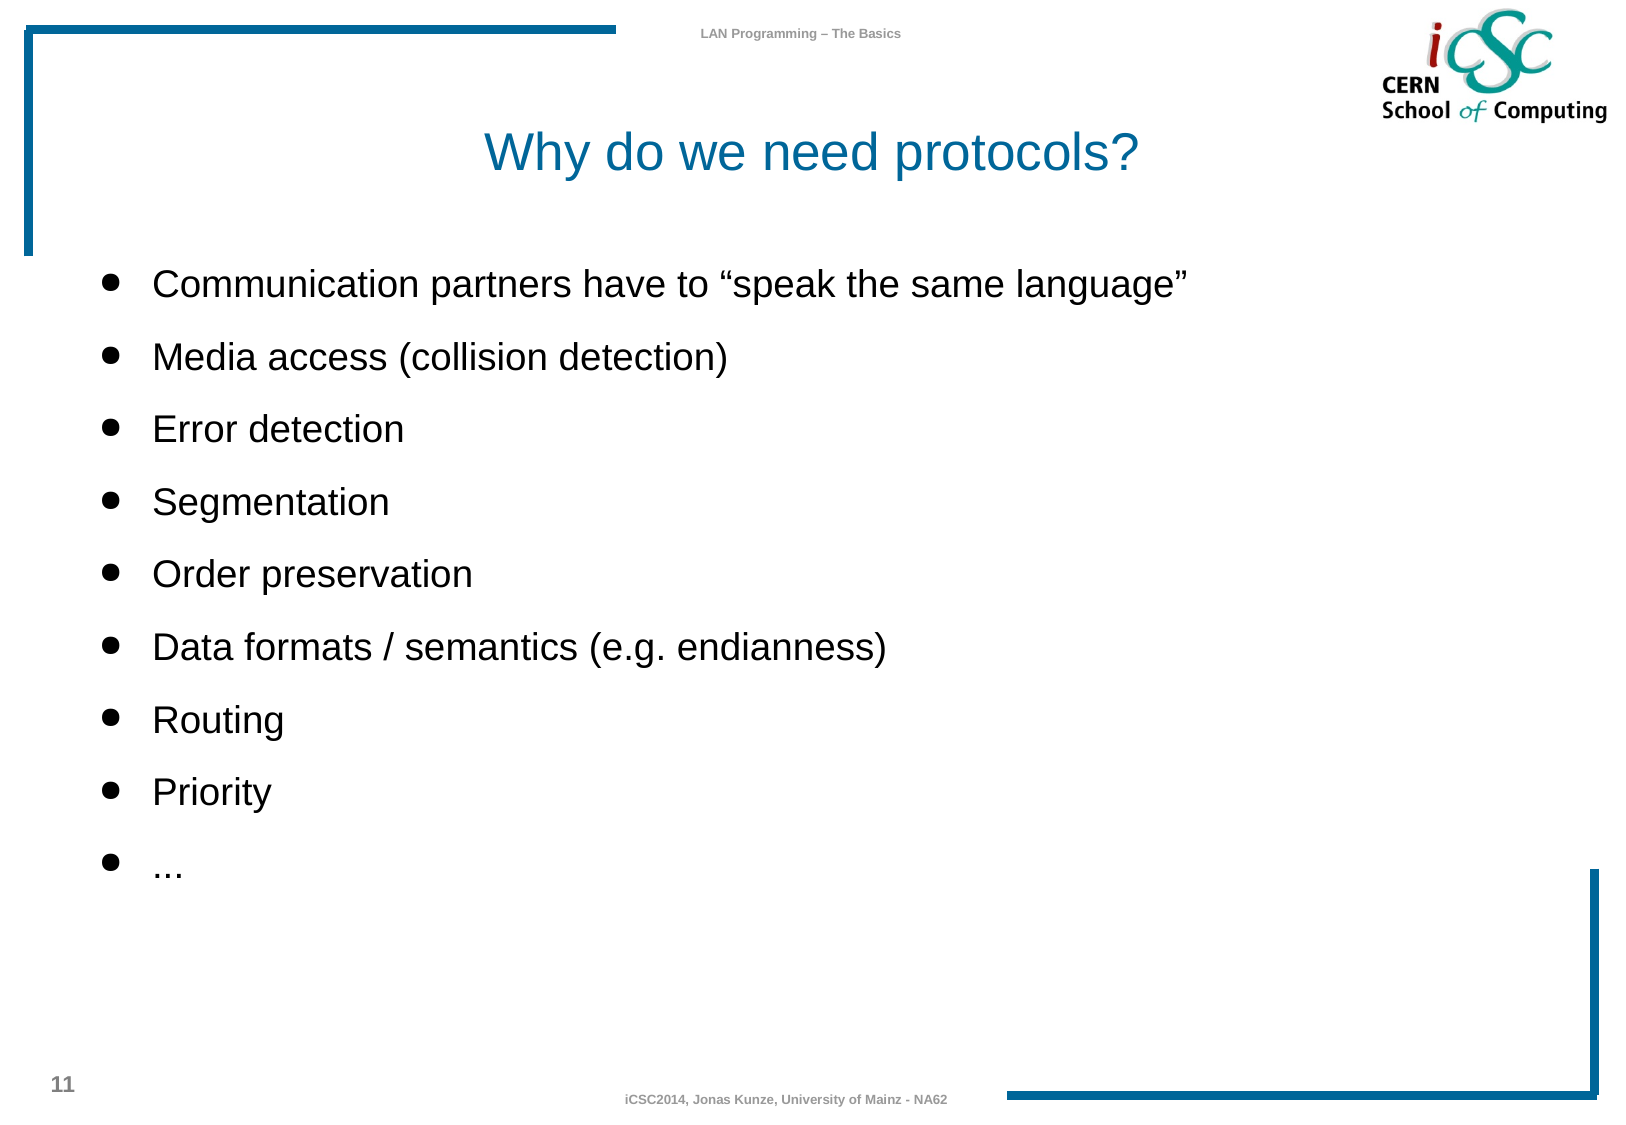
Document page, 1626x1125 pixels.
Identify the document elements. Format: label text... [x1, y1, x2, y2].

picture [1381, 8, 1608, 125]
title Why do we need protocols? [81, 44, 1544, 233]
list Communication partners have to “speak the same language” Media access (collision detection) Error detection Segmentation Order preservation Data formats / semantics (e.g. endianness) Routing Priority ... [81, 263, 1512, 1036]
